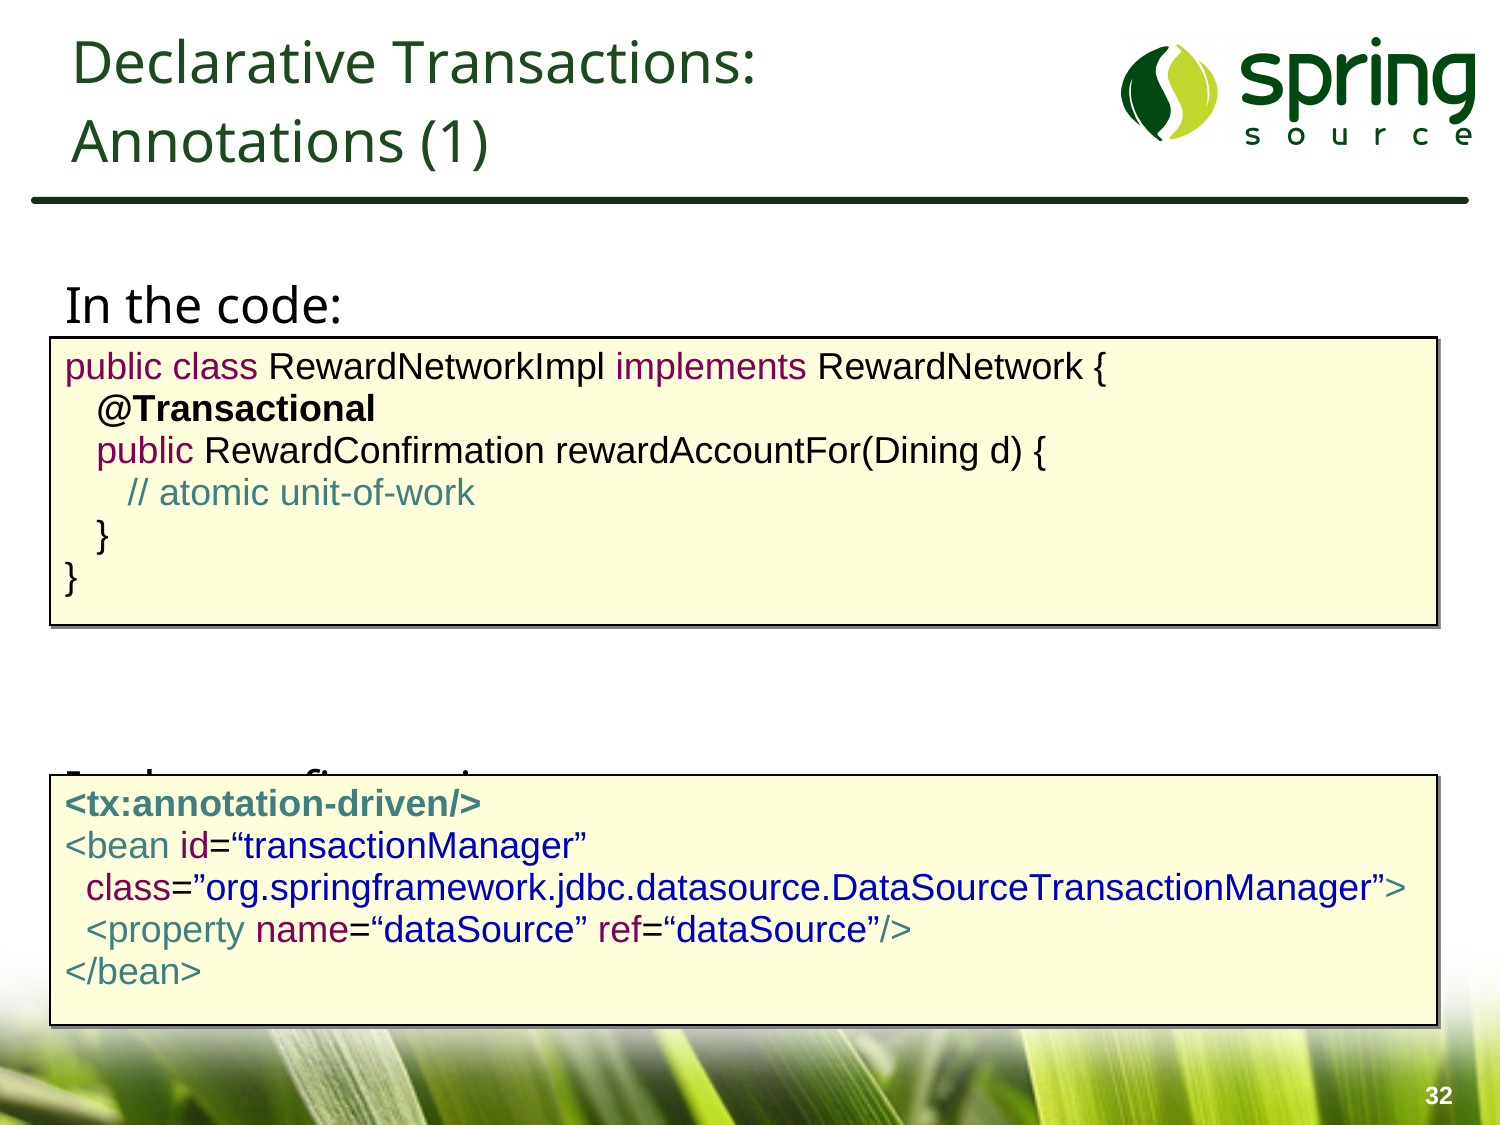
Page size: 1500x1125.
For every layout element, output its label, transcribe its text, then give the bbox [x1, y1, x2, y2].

text_box <tx:annotation-driven/> <bean id=“transactionManager” class=”org.springframework.jdbc.datasource.DataSourceTransactionManager”> <property name=“dataSource” ref=“dataSource”/> </bean> [49, 774, 1438, 1026]
list In the code: In the configuration: [50, 625, 1326, 774]
picture [0, 944, 1500, 1125]
text_box public class RewardNetworkImpl implements RewardNetwork { @Transactional public RewardConfirmation rewardAccountFor(Dining d) { // atomic unit-of-work } } [49, 337, 1438, 625]
list In the code: In the configuration: [50, 262, 1326, 337]
picture [1121, 37, 1475, 145]
title Declarative Transactions: Annotations (1) [56, 13, 1089, 176]
